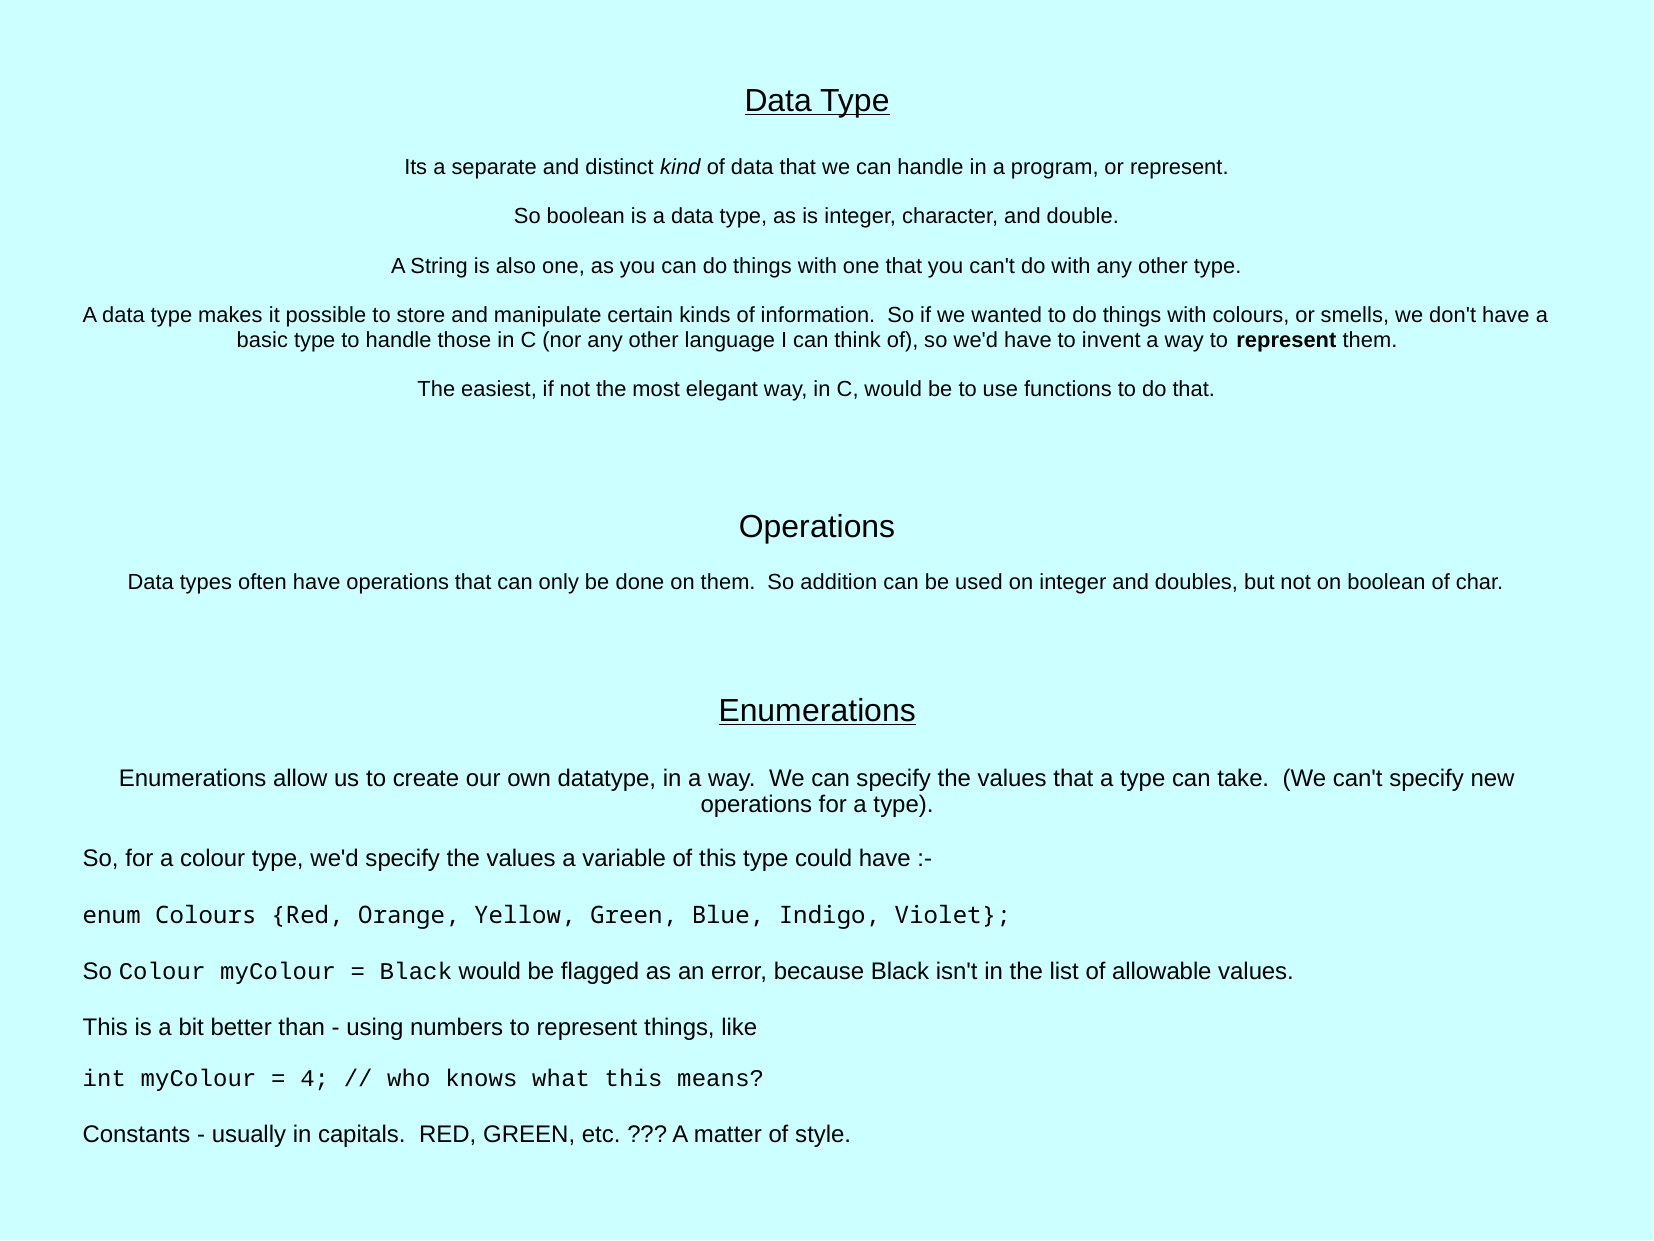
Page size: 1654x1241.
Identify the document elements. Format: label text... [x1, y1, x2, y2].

subtitle Data Type Its a separate and distinct kind of data that we can handle in a program, or represent. So boolean is a data type, as is integer, character, and double. A String is also one, as you can do things with one that you can't do with any other type. A data type makes it possible to store and manipulate certain kinds of information. So if we wanted to do things with colours, or smells, we don't have a basic type to handle those in C (nor any other language I can think of), so we'd have to invent a way to represent them. The easiest, if not the most elegant way, in C, would be to use functions to do that. Operations Data types often have operations that can only be done on them. So addition can be used on integer and doubles, but not on boolean of char. Enumerations Enumerations allow us to create our own datatype, in a way. We can specify the values that a type can take. (We can't specify new operations for a type). So, for a colour type, we'd specify the values a variable of this type could have :- enum Colours {Red, Orange, Yellow, Green, Blue, Indigo, Violet}; So Colour myColour = Black would be flagged as an error, because Black isn't in the list of allowable values. This is a bit better than - using numbers to represent things, like int myColour = 4; // who knows what this means? Constants - usually in capitals. RED, GREEN, etc. ??? A matter of style. [82, 82, 1583, 1158]
